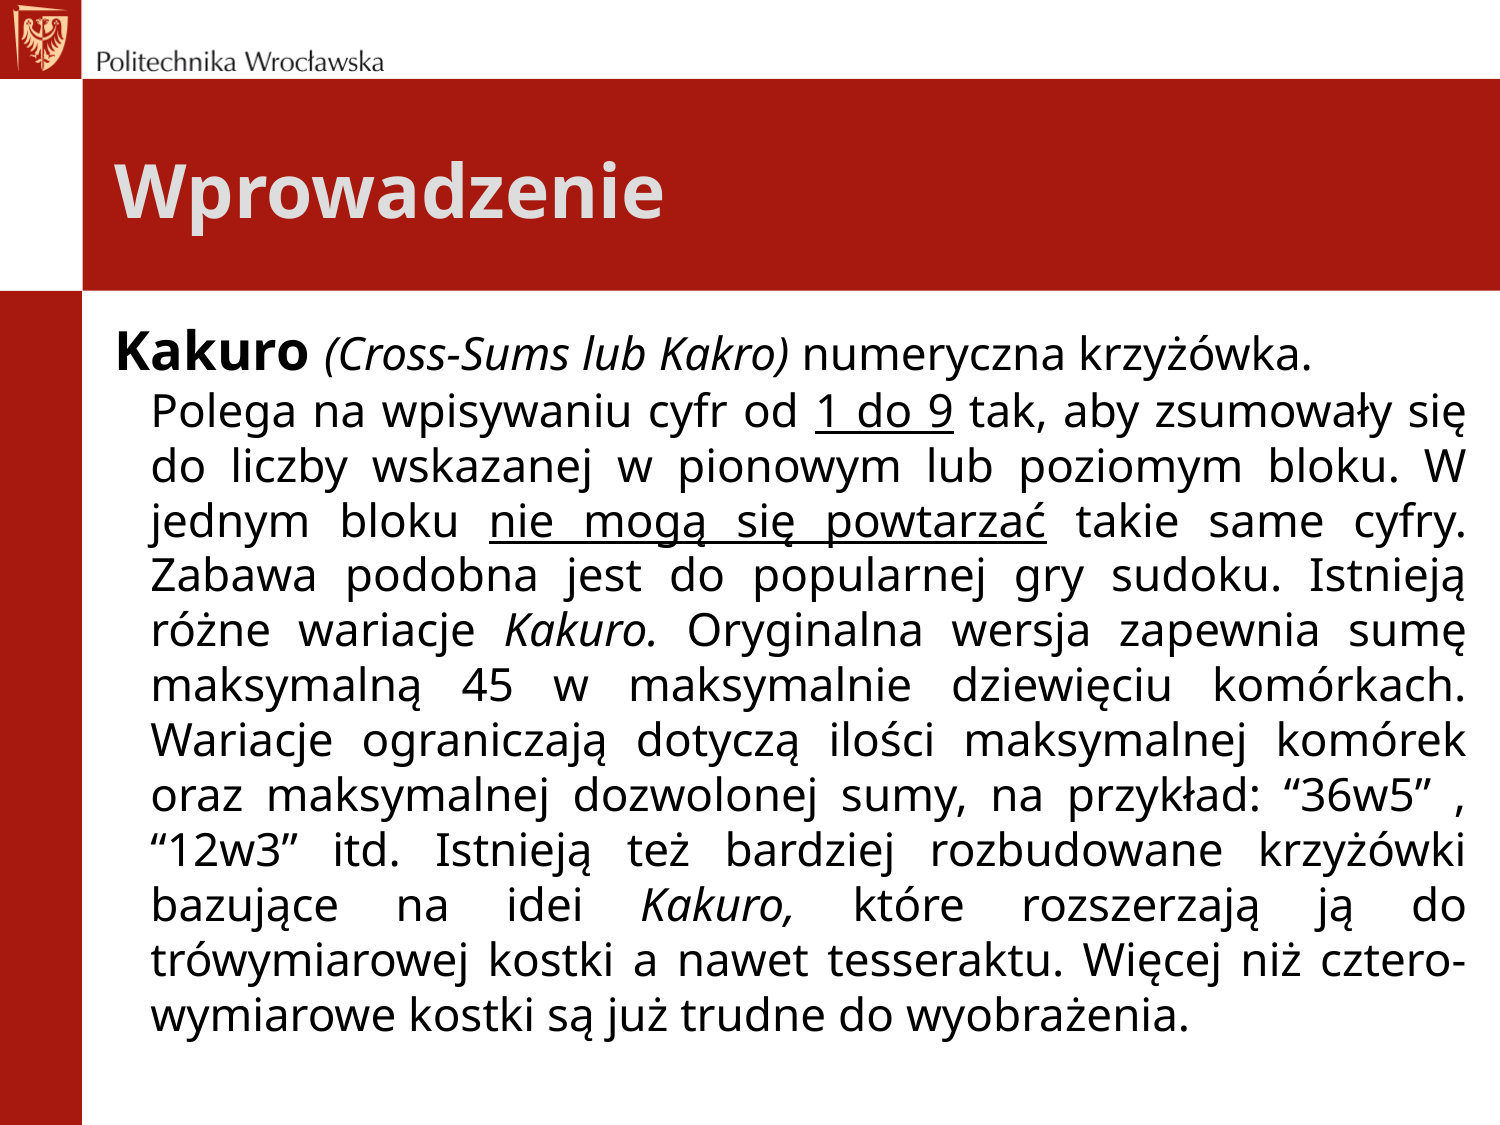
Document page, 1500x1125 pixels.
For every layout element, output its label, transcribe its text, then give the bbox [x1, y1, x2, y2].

text_box Kakuro (Cross-Sums lub Kakro) numeryczna krzyżówka. Polega na wpisywaniu cyfr od 1 do 9 tak, aby zsumowały się do liczby wskazanej w pionowym lub poziomym bloku. W jednym bloku nie mogą się powtarzać takie same cyfry. Zabawa podobna jest do popularnej gry sudoku. Istnieją różne wariacje Kakuro. Oryginalna wersja zapewnia sumę maksymalną 45 w maksymalnie dziewięciu komórkach. Wariacje ograniczają dotyczą ilości maksymalnej komórek oraz maksymalnej dozwolonej sumy, na przykład: “36w5” , “12w3” itd. Istnieją też bardziej rozbudowane krzyżówki bazujące na idei Kakuro, które rozszerzają ją do trówymiarowej kostki a nawet tesseraktu. Więcej niż cztero-wymiarowe kostki są już trudne do wyobrażenia. [100, 308, 1483, 1106]
text_box Wprowadzenie [100, 103, 1483, 273]
picture [0, 0, 384, 79]
